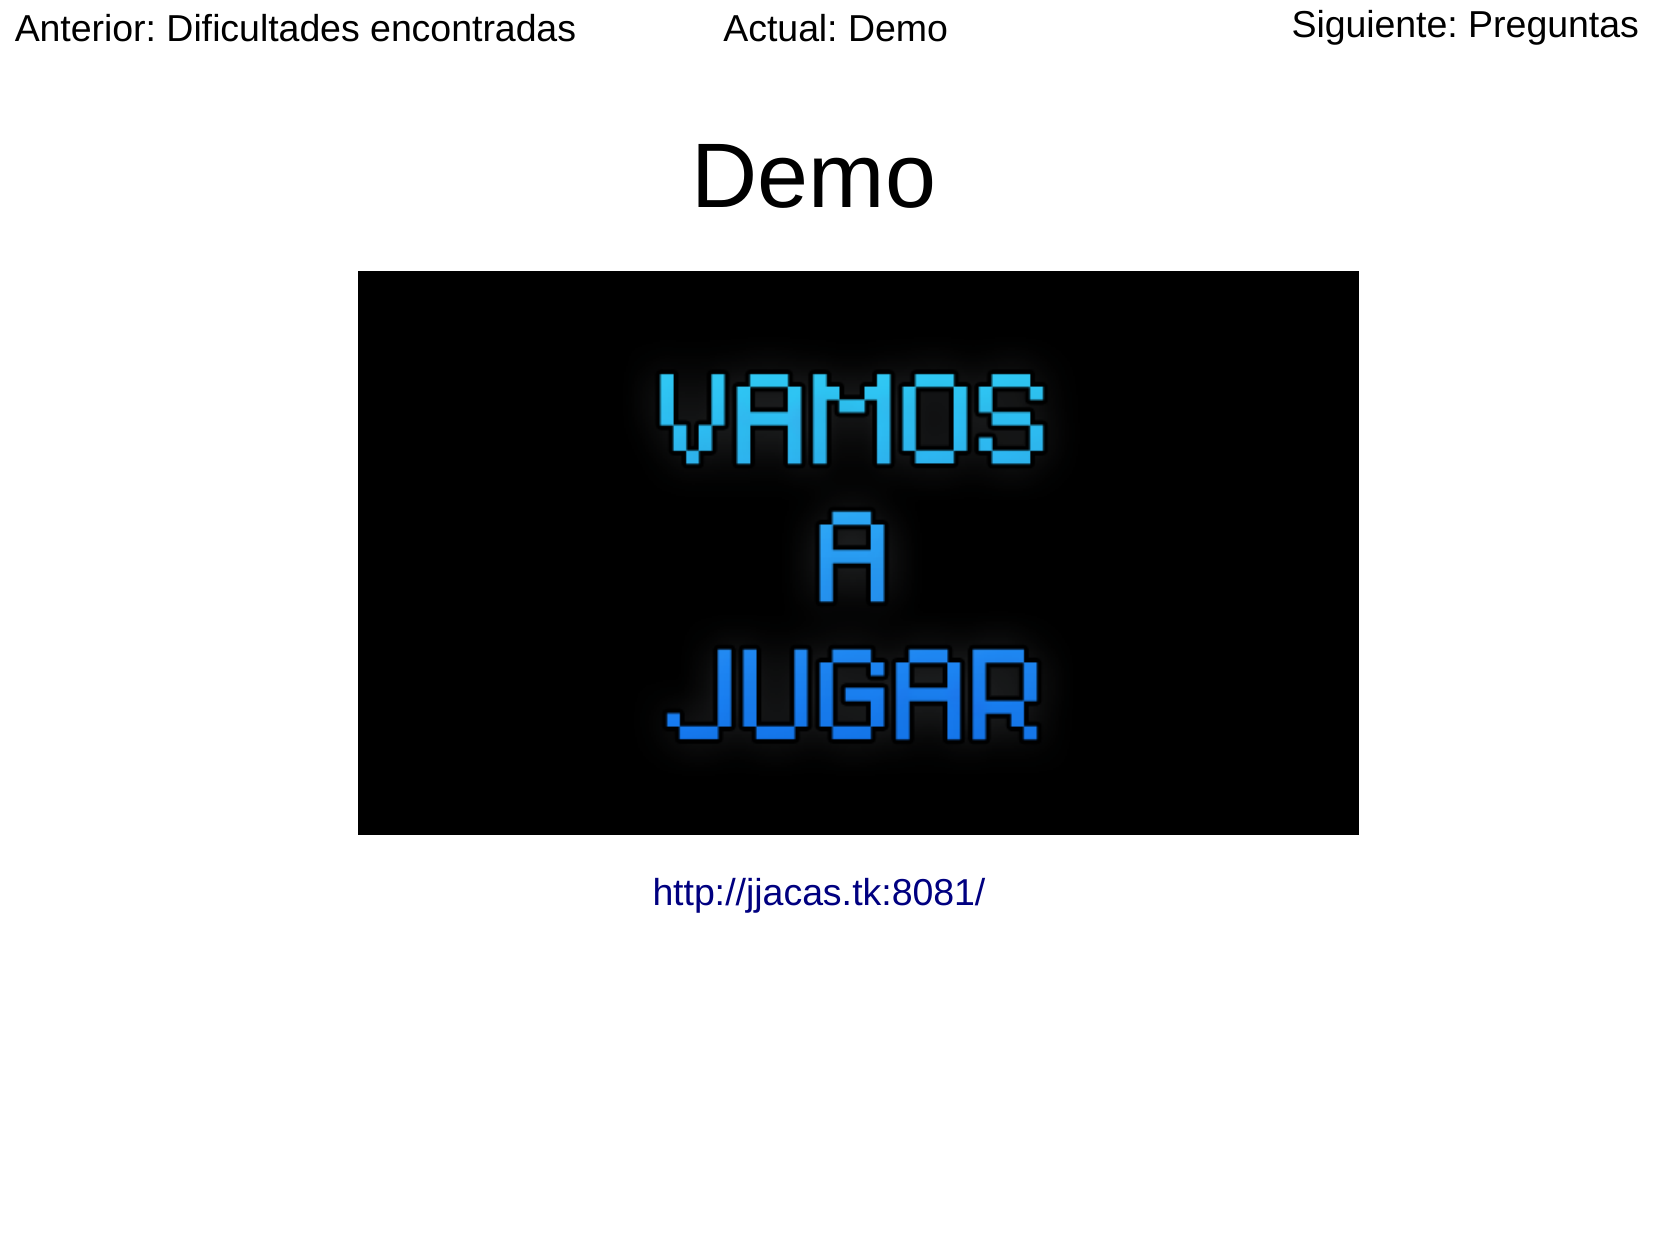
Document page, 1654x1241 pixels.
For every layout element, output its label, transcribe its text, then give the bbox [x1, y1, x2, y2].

picture [358, 271, 1359, 835]
title Demo [82, 94, 1571, 257]
text_box http://jjacas.tk:8081/ [637, 864, 1028, 922]
text_box Siguiente: Preguntas [1263, 0, 1654, 95]
text_box Anterior: Dificultades encontradas [0, 0, 603, 99]
text_box Actual: Demo [708, 0, 993, 99]
